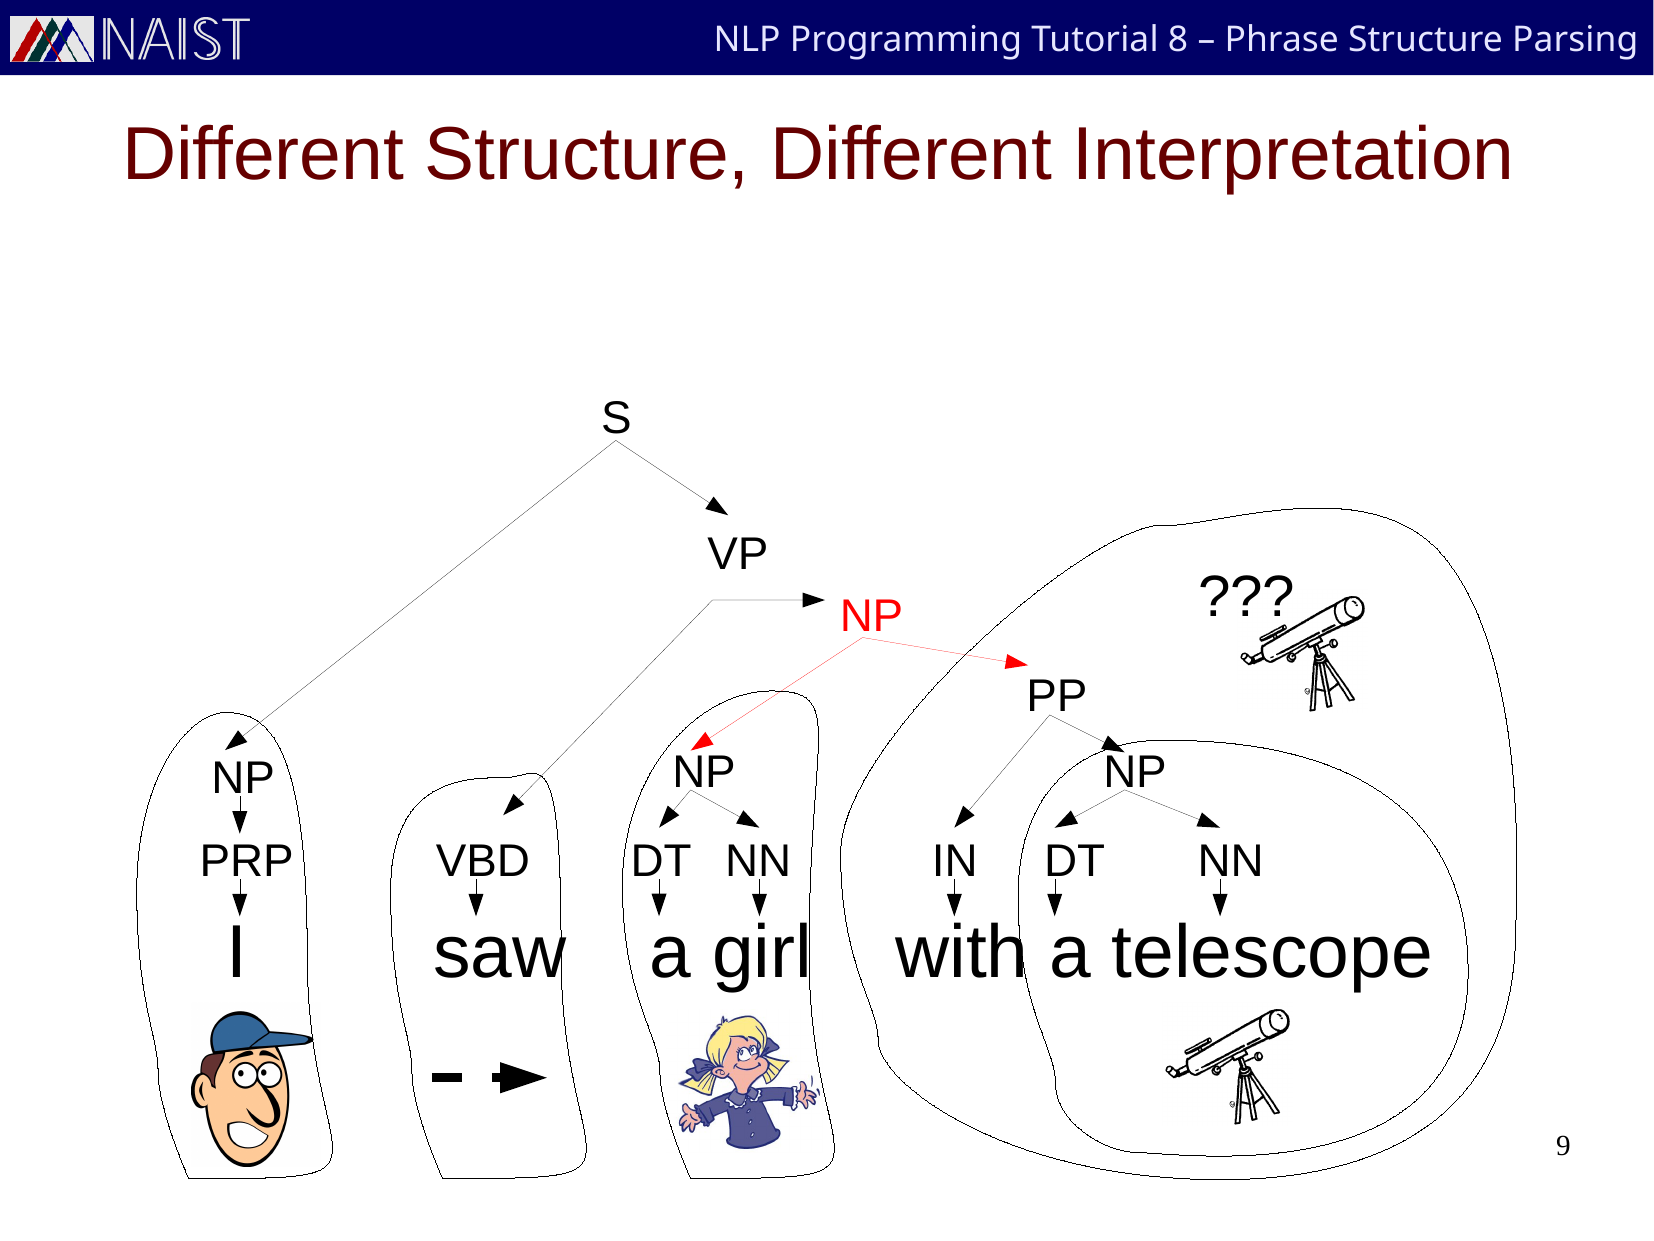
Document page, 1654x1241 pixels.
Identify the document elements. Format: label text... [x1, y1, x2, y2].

text_box NP [1088, 738, 1182, 805]
text_box S [586, 384, 647, 451]
text_box NN [1182, 827, 1279, 894]
text_box PP [1011, 662, 1103, 729]
text_box S [604, 442, 630, 451]
picture [10, 16, 94, 62]
title Different Structure, Different Interpretation [75, 57, 1564, 249]
text_box IN [917, 827, 993, 894]
text_box NN [710, 827, 807, 894]
picture [102, 17, 251, 57]
picture [191, 1002, 321, 1168]
text_box VP [692, 520, 784, 587]
picture [1237, 589, 1368, 713]
text_box VBD [421, 827, 545, 894]
text_box ??? [1183, 556, 1311, 637]
text_box I saw a girl with a telescope [211, 902, 1449, 1002]
text_box DT [615, 827, 707, 894]
picture [1162, 1002, 1293, 1126]
text_box DT [1029, 827, 1121, 894]
text_box PRP [184, 827, 309, 894]
picture [666, 1009, 823, 1153]
text_box NP [825, 582, 919, 649]
text_box NP [196, 744, 290, 811]
text_box NP [657, 738, 751, 805]
